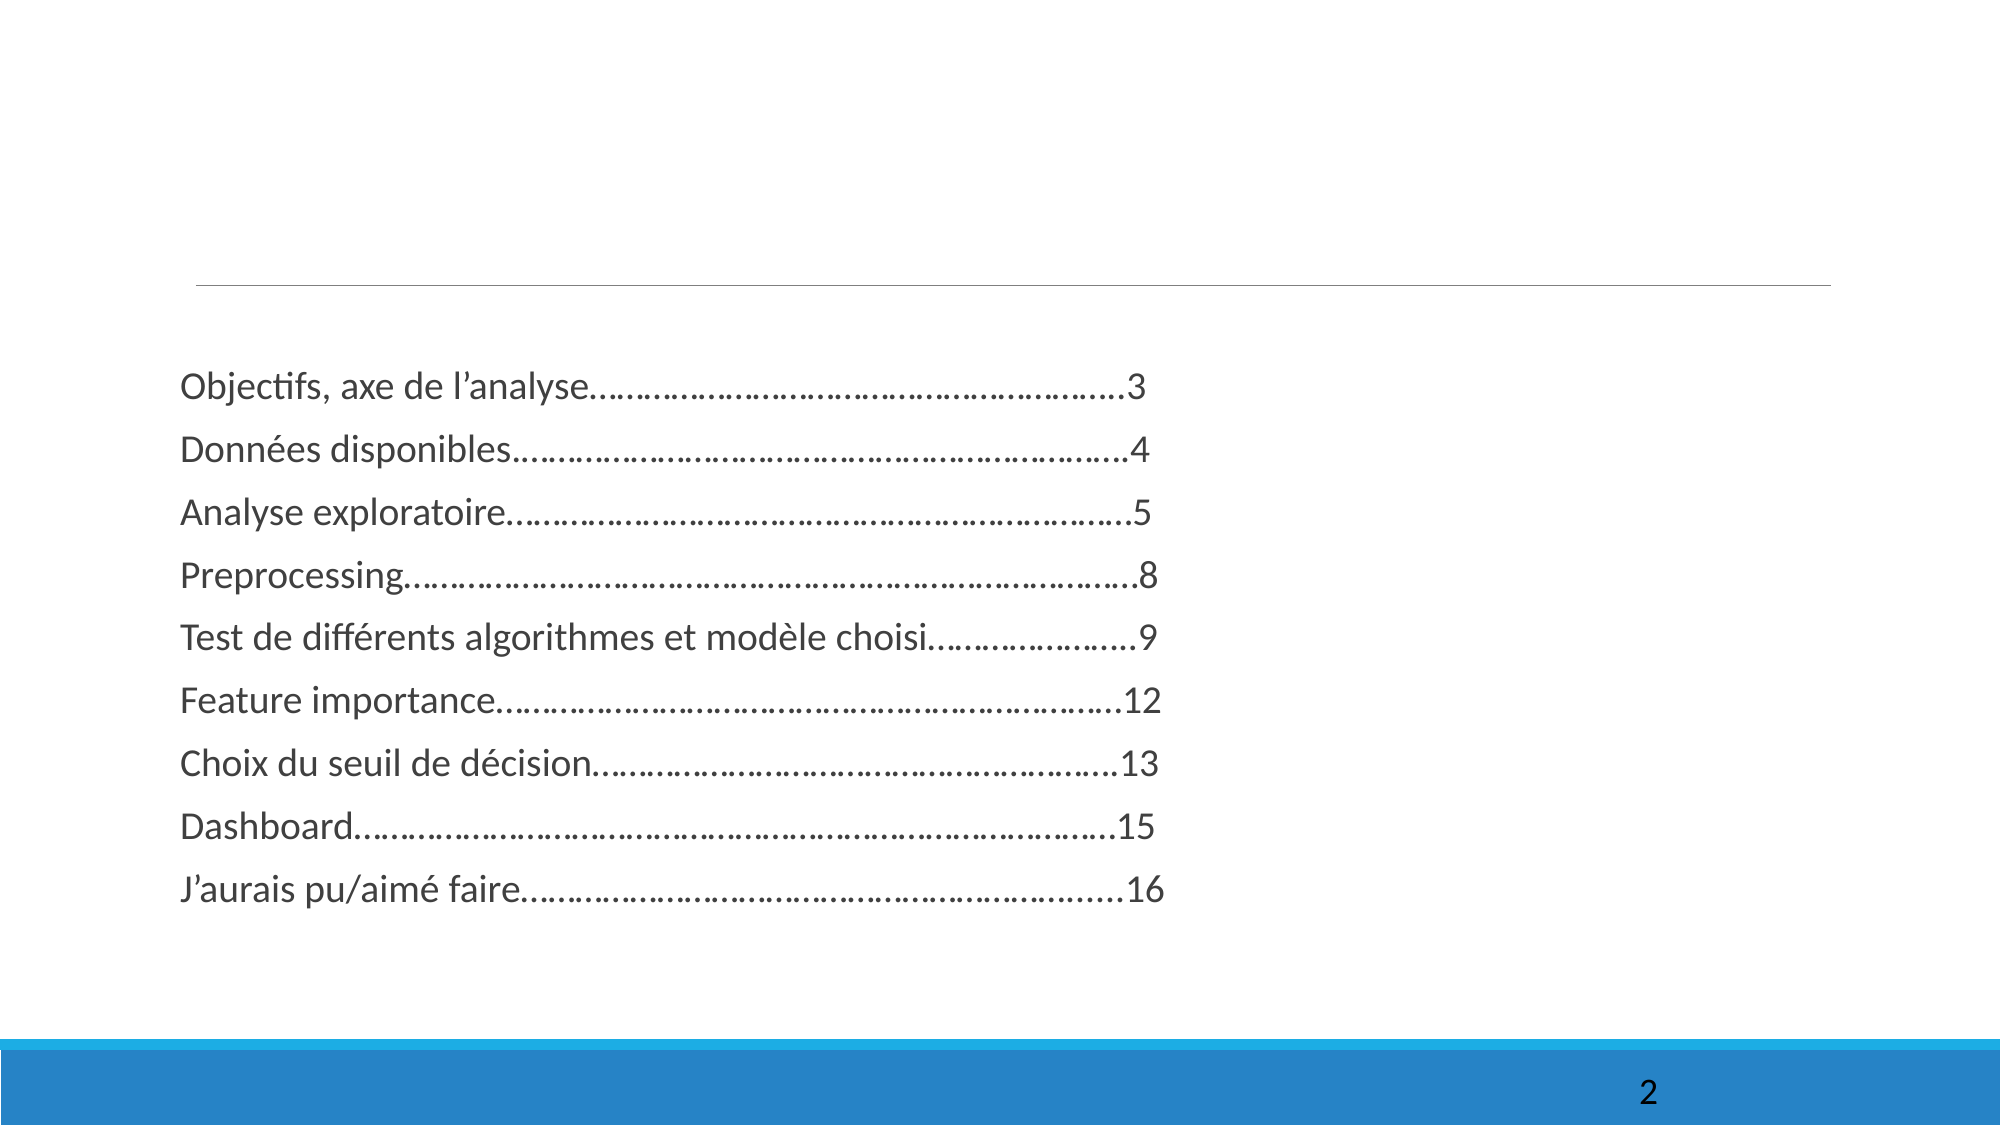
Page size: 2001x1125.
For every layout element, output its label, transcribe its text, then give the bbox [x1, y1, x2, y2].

text_box [1624, 1059, 1840, 1120]
list Objectifs, axe de l’analyse…………………………………………………..3 Données disponibles.………………………………………………………….4 Analyse exploratoire……………………………………………………………5 Preprocessing………………………………………………………………………8 Test de différents algorithmes et modèle choisi…………………..9 Feature importance……………………………………………………………12 Choix du seuil de décision………………………………………………….13 Dashboard…………………………………………………………………………15 J’aurais pu/aimé faire……………………………………………………......16 [180, 361, 1831, 1028]
